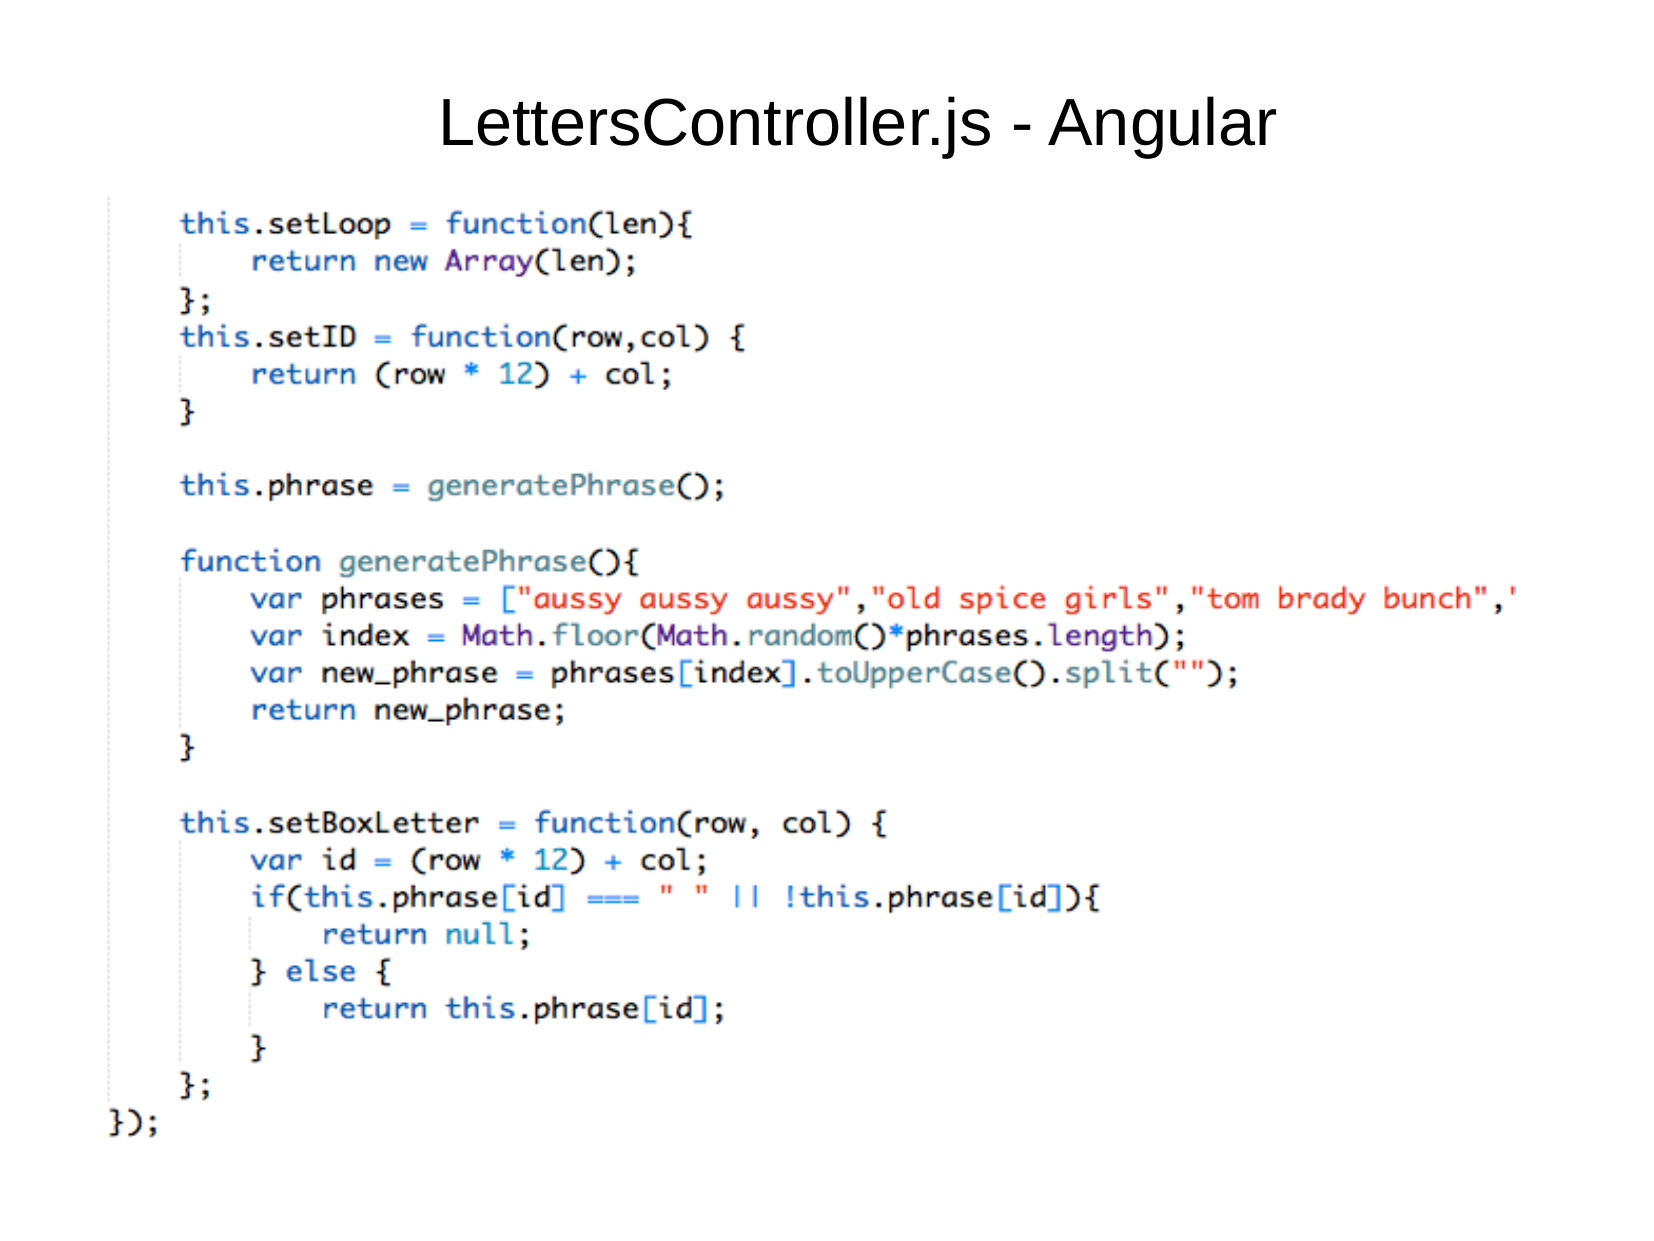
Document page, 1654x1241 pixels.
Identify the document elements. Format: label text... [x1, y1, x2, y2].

title LettersController.js - Angular [210, 49, 1508, 195]
picture [49, 195, 1516, 1167]
